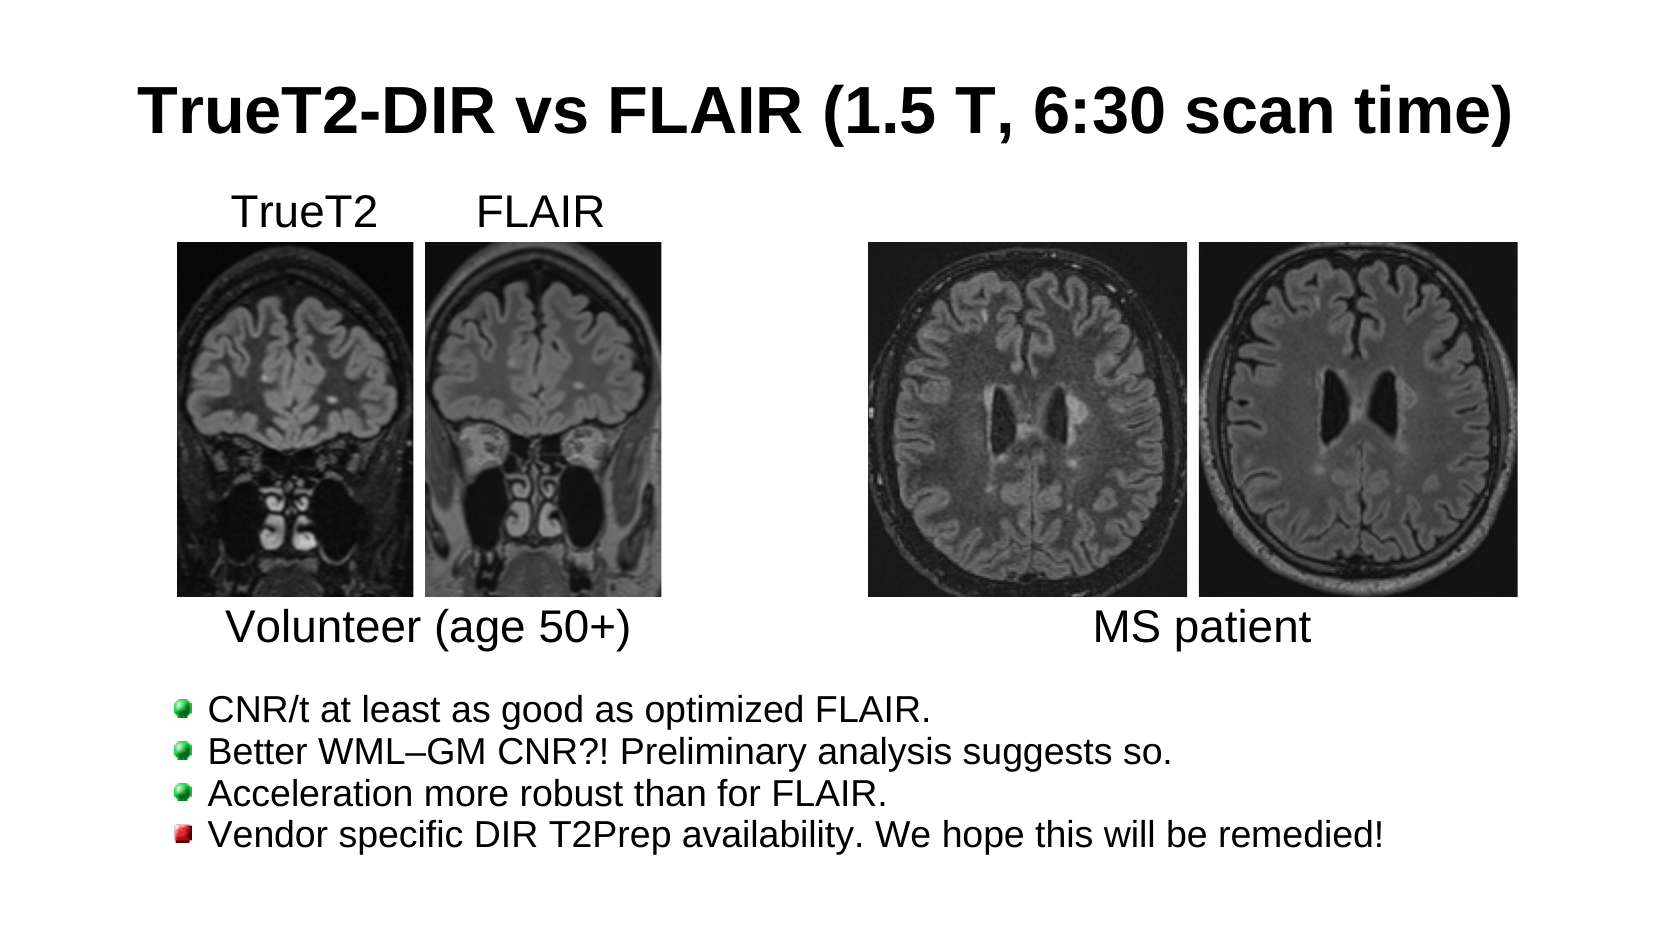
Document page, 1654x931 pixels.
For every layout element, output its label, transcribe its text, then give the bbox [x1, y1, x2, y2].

picture [1198, 242, 1518, 597]
picture [174, 824, 192, 843]
picture [177, 255, 414, 597]
picture [174, 783, 192, 801]
picture [174, 699, 192, 718]
title TrueT2-DIR vs FLAIR (1.5 T, 6:30 scan time) [82, 31, 1571, 187]
text_box MS patient [882, 597, 1504, 670]
picture [868, 242, 1188, 597]
text_box TrueT2 [177, 182, 414, 255]
picture [425, 242, 662, 597]
text_box FLAIR [414, 182, 650, 255]
text_box CNR/t at least as good as optimized FLAIR. Better WML–GM CNR?! Preliminary analysis suggests so. Acceleration more robust than for FLAIR. Vendor specific DIR T2Prep availability. We hope this will be remedied! [159, 679, 1506, 904]
picture [174, 741, 192, 760]
text_box Volunteer (age 50+) [183, 597, 655, 670]
